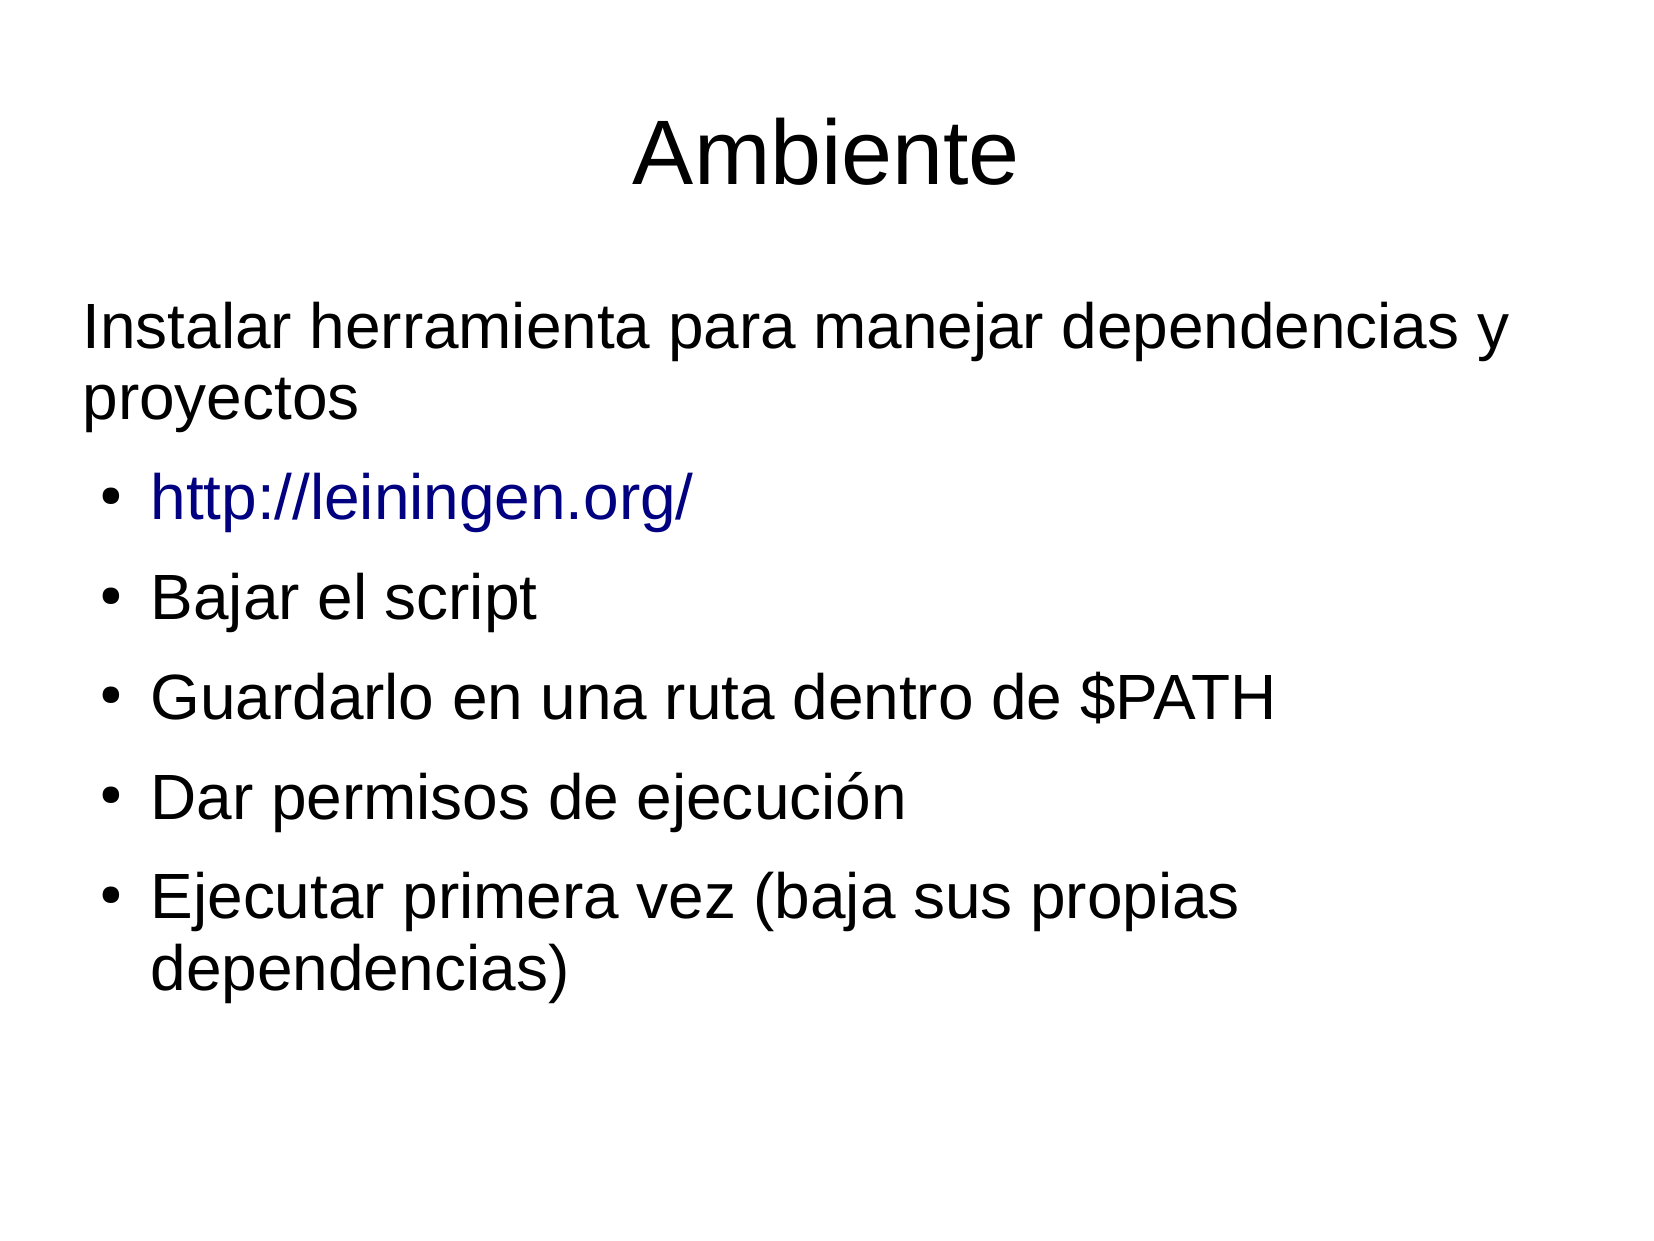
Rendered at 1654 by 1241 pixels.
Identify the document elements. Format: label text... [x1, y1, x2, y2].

title Ambiente [82, 49, 1571, 257]
list Instalar herramienta para manejar dependencias y proyectos http://leiningen.org/ Bajar el script Guardarlo en una ruta dentro de $PATH Dar permisos de ejecución Ejecutar primera vez (baja sus propias dependencias) [82, 290, 1571, 1010]
